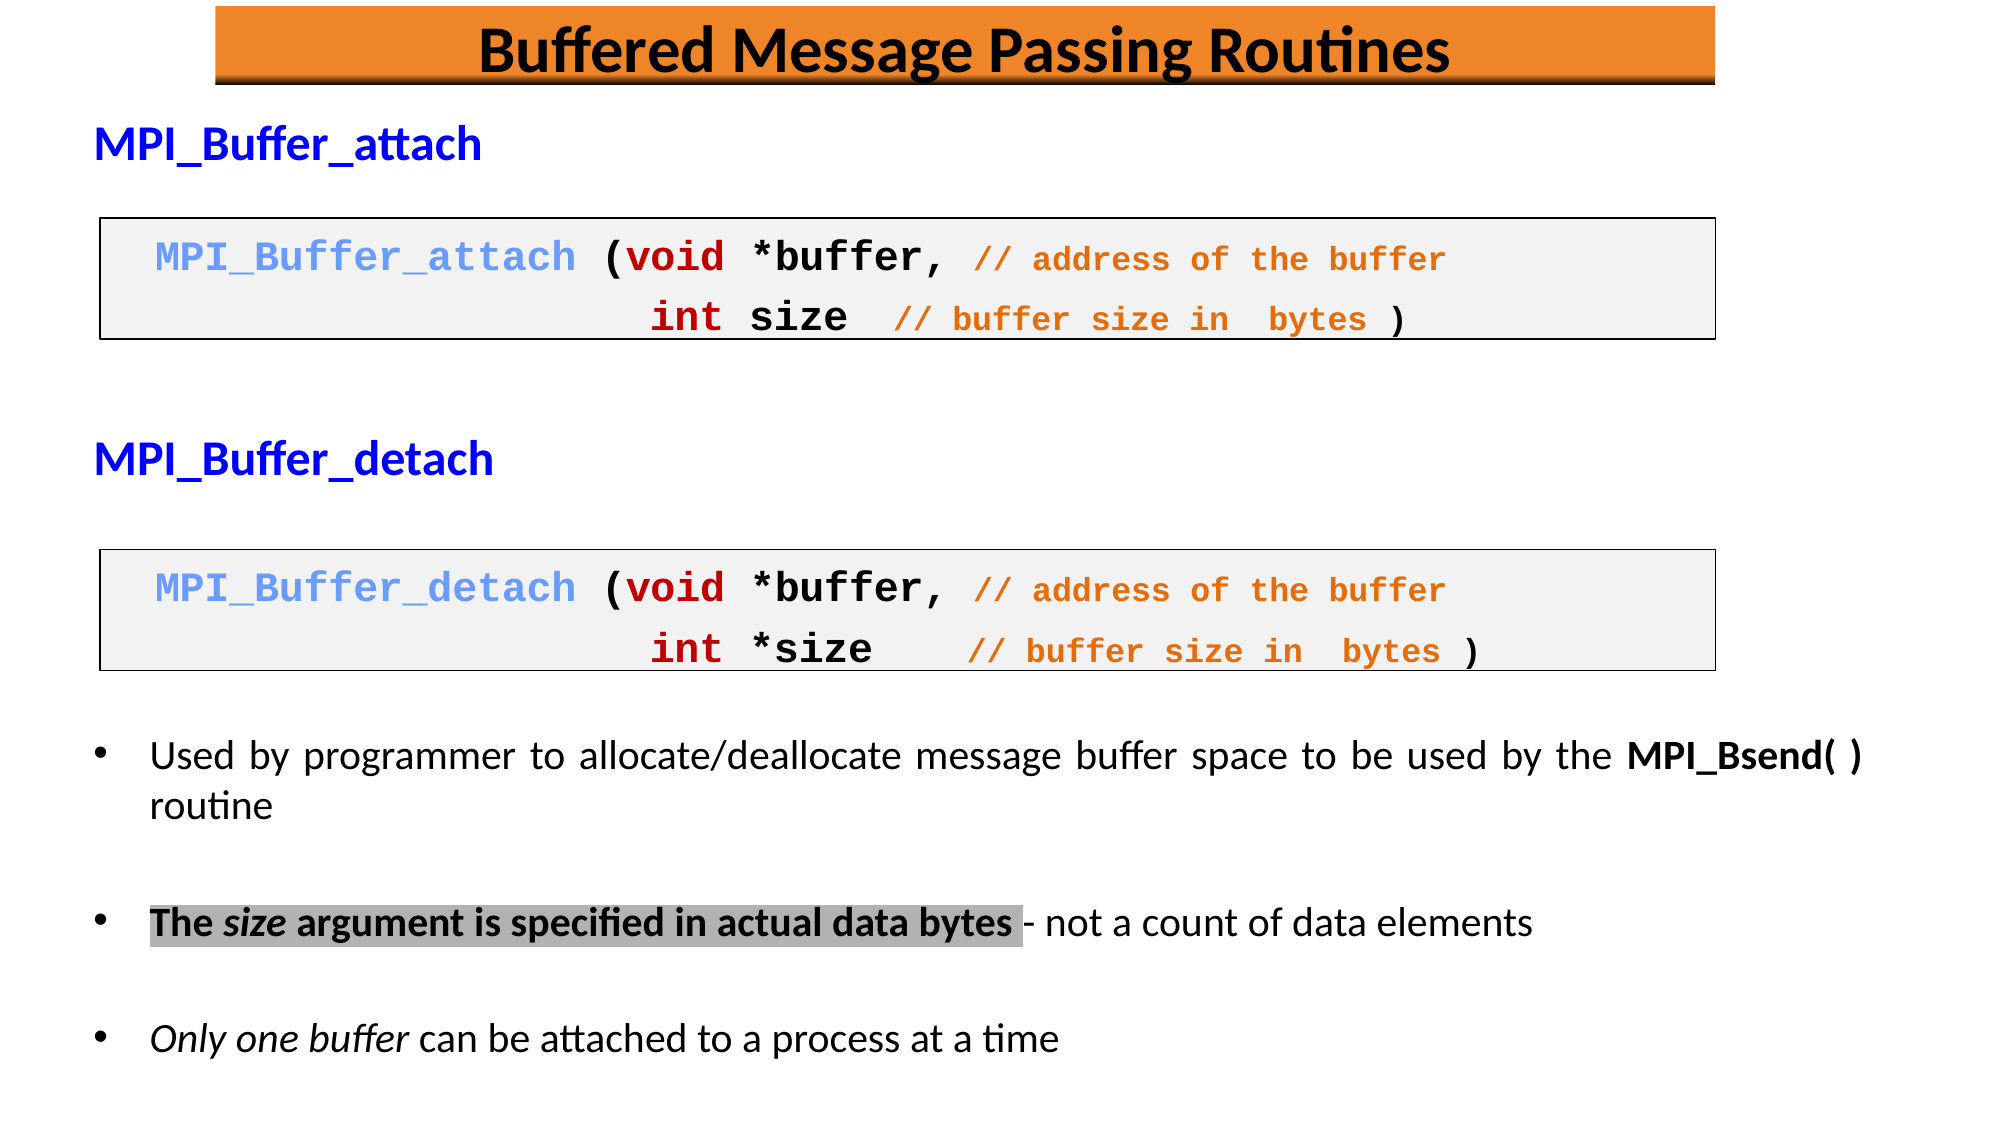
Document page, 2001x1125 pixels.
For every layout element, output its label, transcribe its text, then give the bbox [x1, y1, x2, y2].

list MPI_Buffer_attach MPI_Buffer_detach Used by programmer to allocate/deallocate message buffer space to be used by the MPI_Bsend( ) routine The size argument is specified in actual data bytes - not a count of data elements Only one buffer can be attached to a process at a time [78, 102, 1879, 1125]
text_box Buffered Message Passing Routines [215, 6, 1716, 85]
text_box MPI_Buffer_detach (void *buffer, // address of the buffer int *size // buffer size in bytes ) [99, 549, 1716, 671]
text_box MPI_Buffer_attach (void *buffer, // address of the buffer int size // buffer size in bytes ) [99, 218, 1716, 340]
